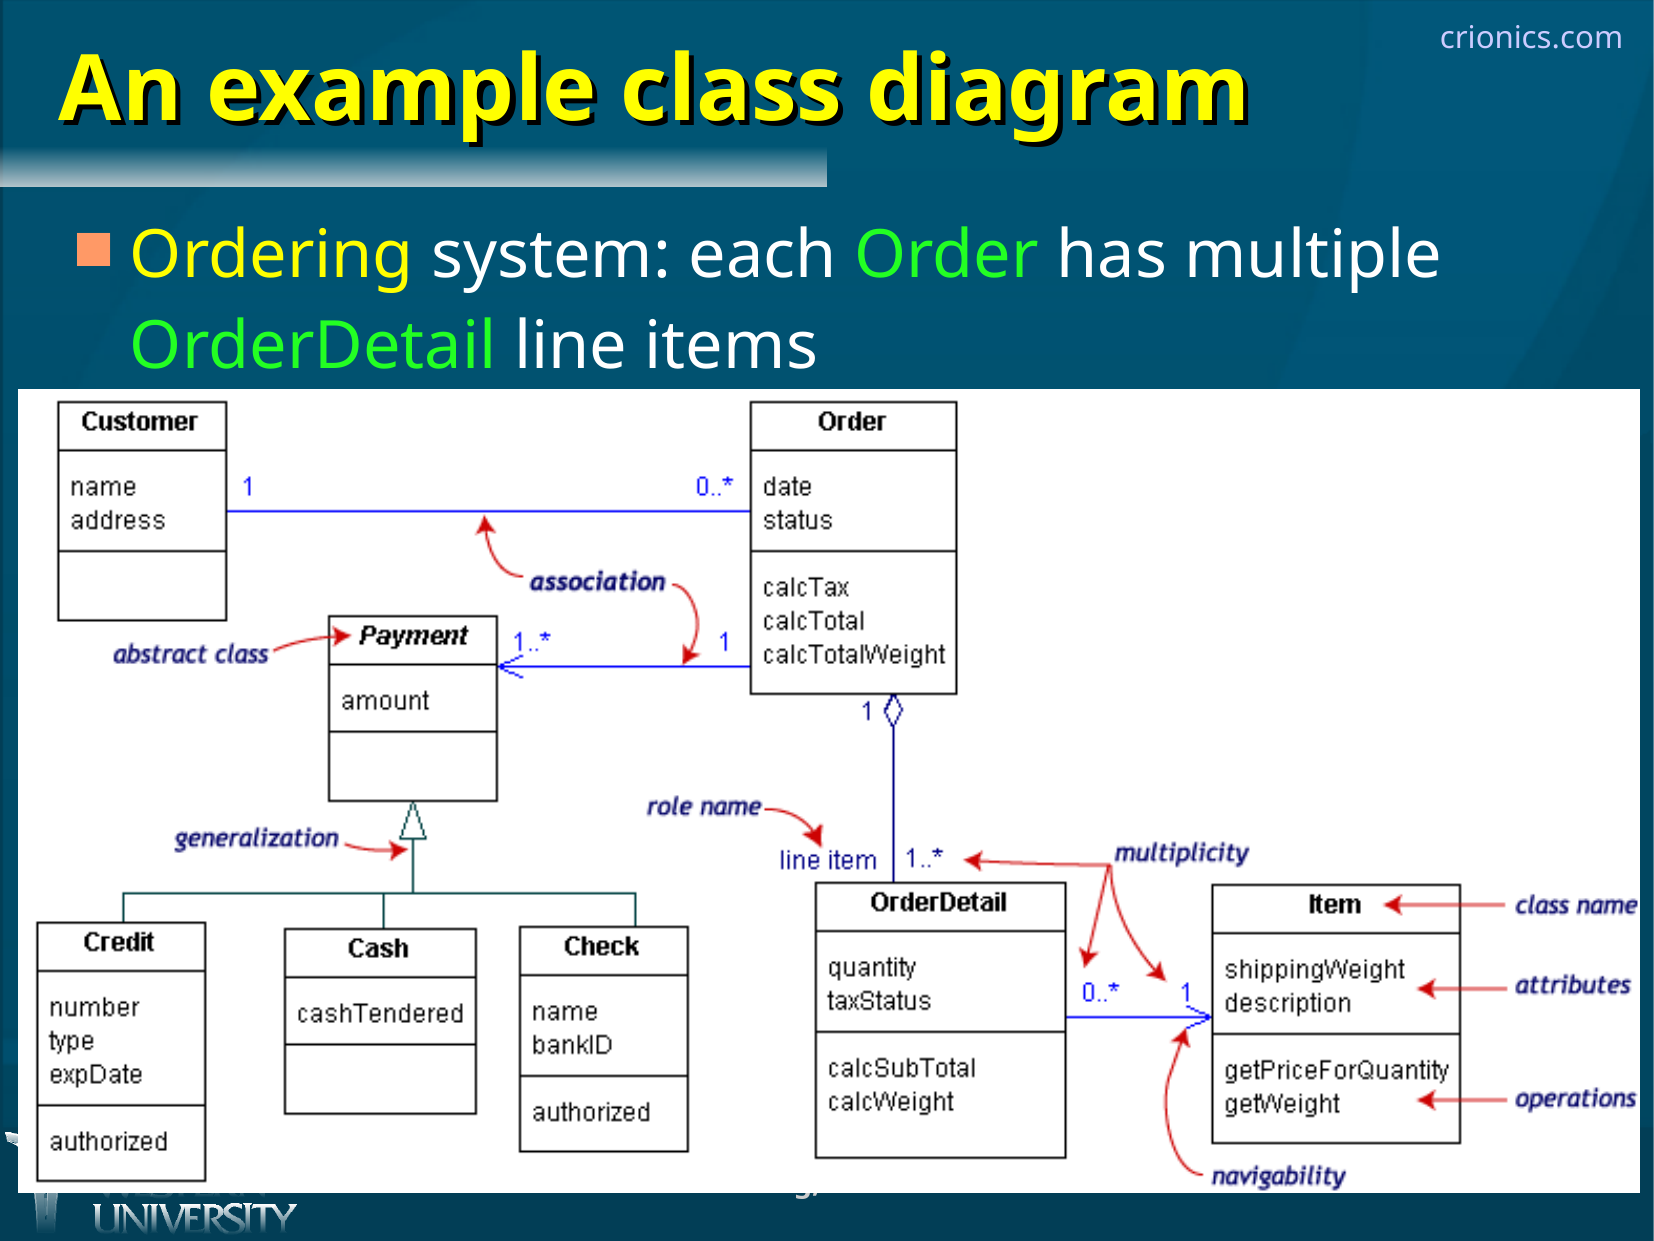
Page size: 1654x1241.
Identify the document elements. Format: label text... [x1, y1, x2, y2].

picture [18, 390, 1639, 1194]
text_box crionics.com [1425, 8, 1652, 60]
title An example class diagram [59, 19, 1595, 148]
picture [38, 1227, 54, 1232]
list Ordering system: each Order has multiple OrderDetail line items [59, 206, 1625, 363]
text_box Company [0, 154, 827, 158]
